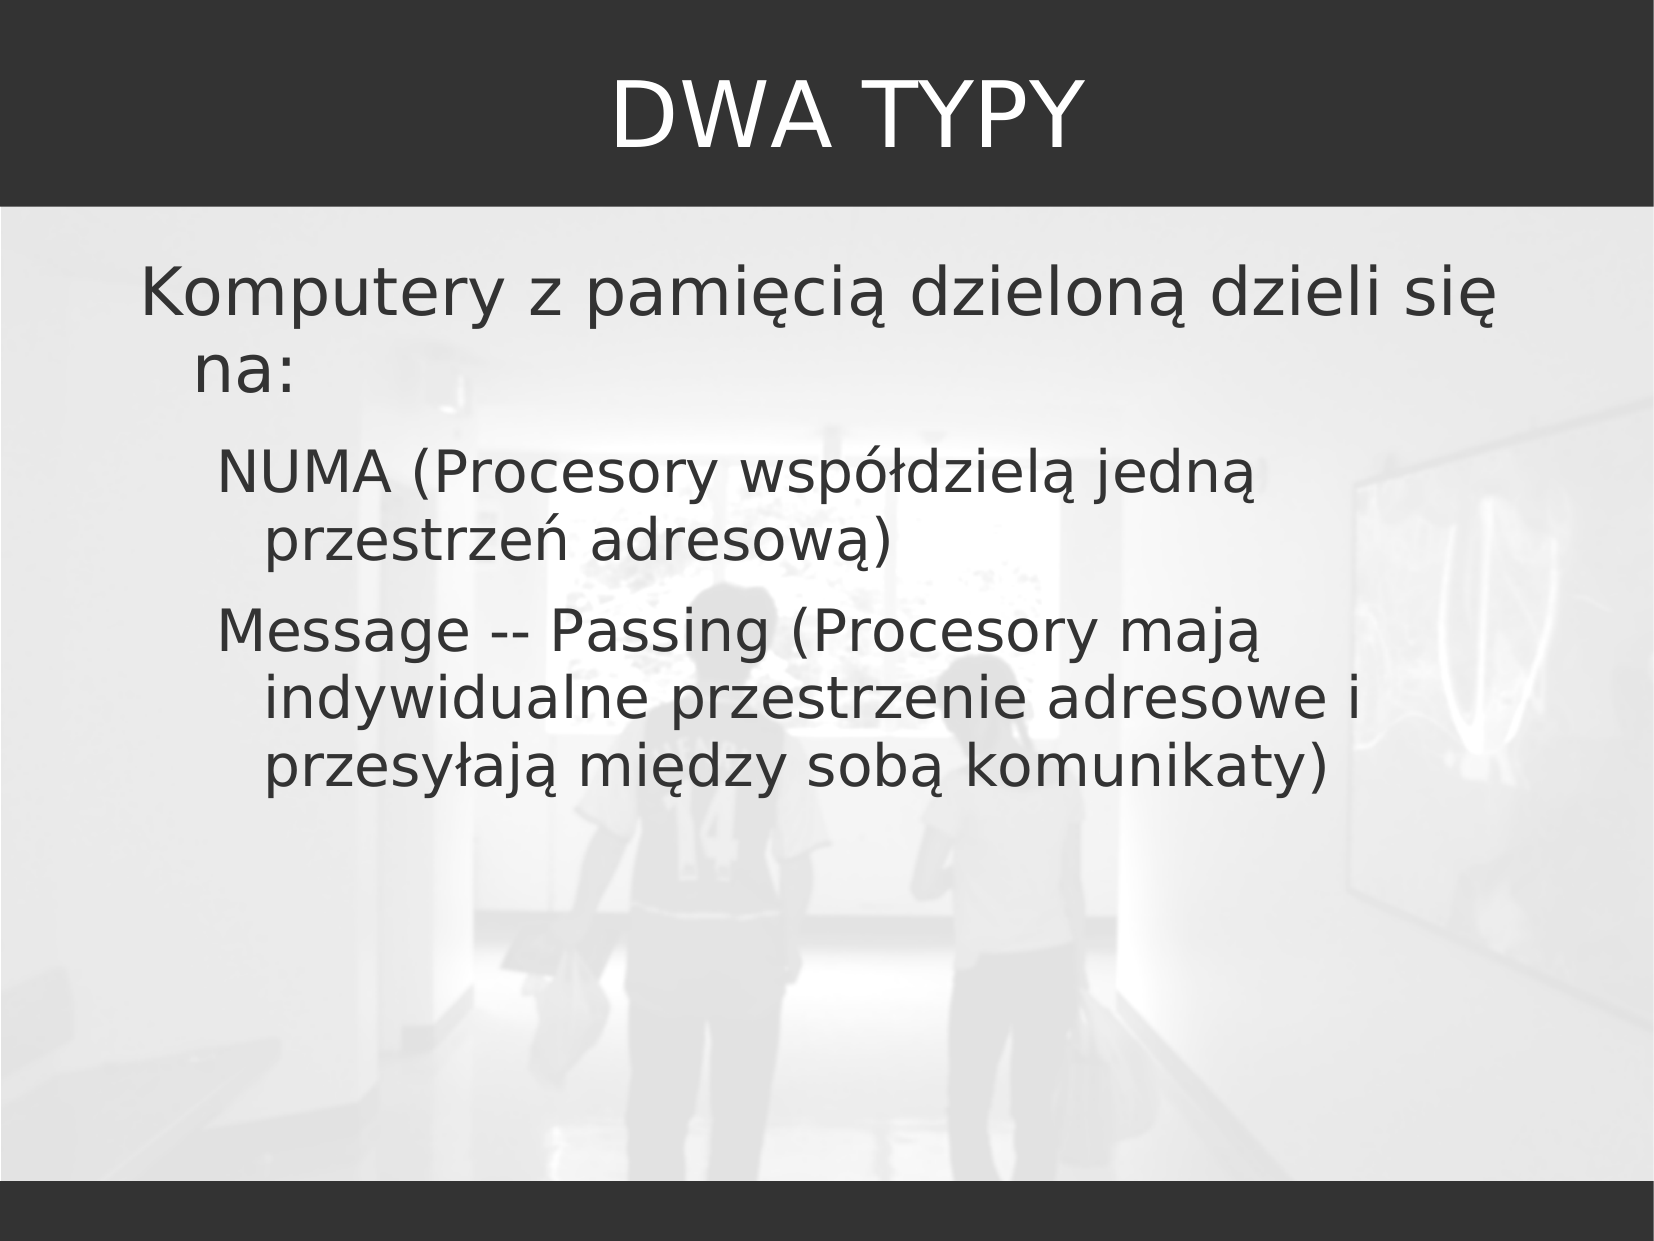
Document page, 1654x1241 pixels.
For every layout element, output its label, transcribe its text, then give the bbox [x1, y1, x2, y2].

title DWA TYPY [141, 55, 1554, 177]
list Komputery z pamięcią dzieloną dzieli się na: NUMA (Procesory współdzielą jedną przestrzeń adresową) Message -- Passing (Procesory mają indywidualne przestrzenie adresowe i przesyłają między sobą komunikaty) [121, 253, 1534, 1127]
